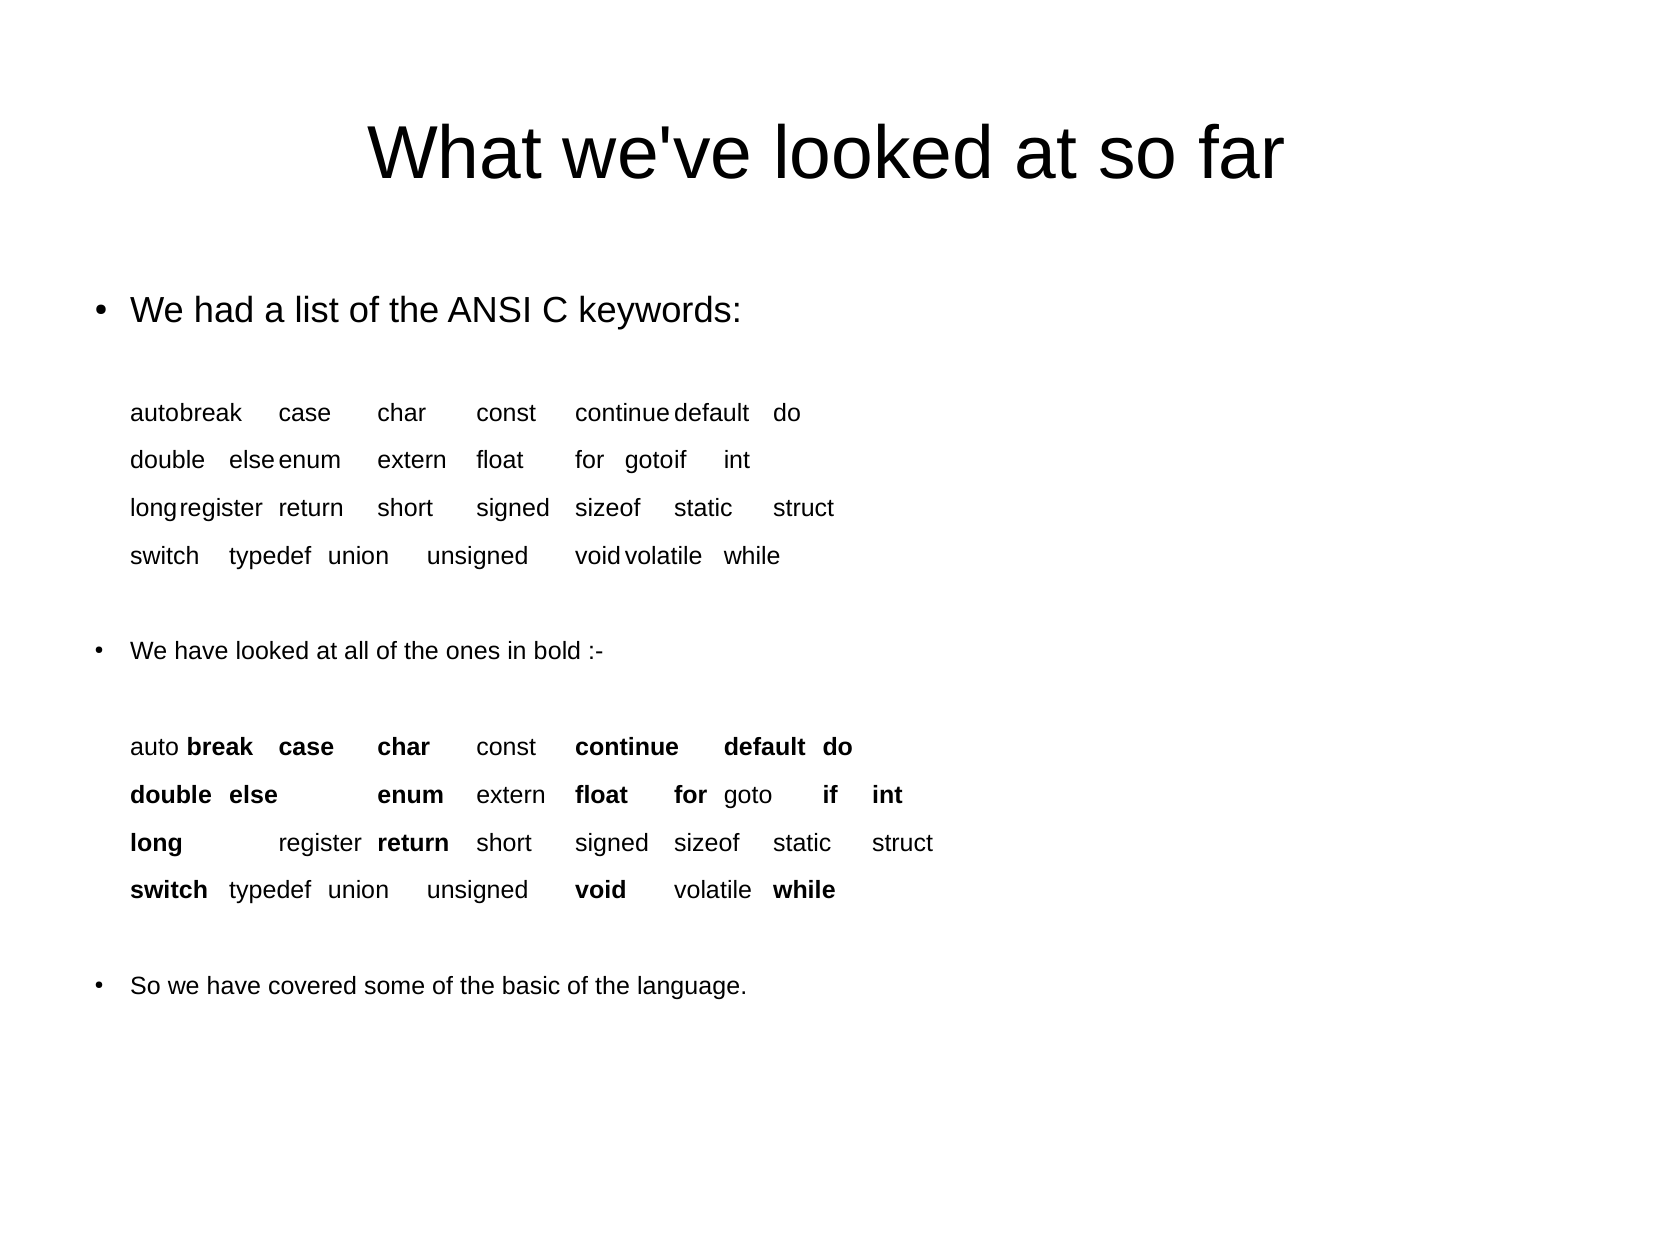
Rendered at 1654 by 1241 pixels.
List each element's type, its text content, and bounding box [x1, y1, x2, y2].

list We had a list of the ANSI C keywords: auto break case char const continue default do double else enum extern float for goto if int long register return short signed sizeof static struct switch typedef union unsigned void volatile while We have looked at all of the ones in bold :- auto break case char const continue default do double else enum extern float for goto if int long register return short signed sizeof static struct switch typedef union unsigned void volatile while So we have covered some of the basic of the language. [82, 290, 1571, 1010]
title What we've looked at so far [82, 49, 1571, 257]
